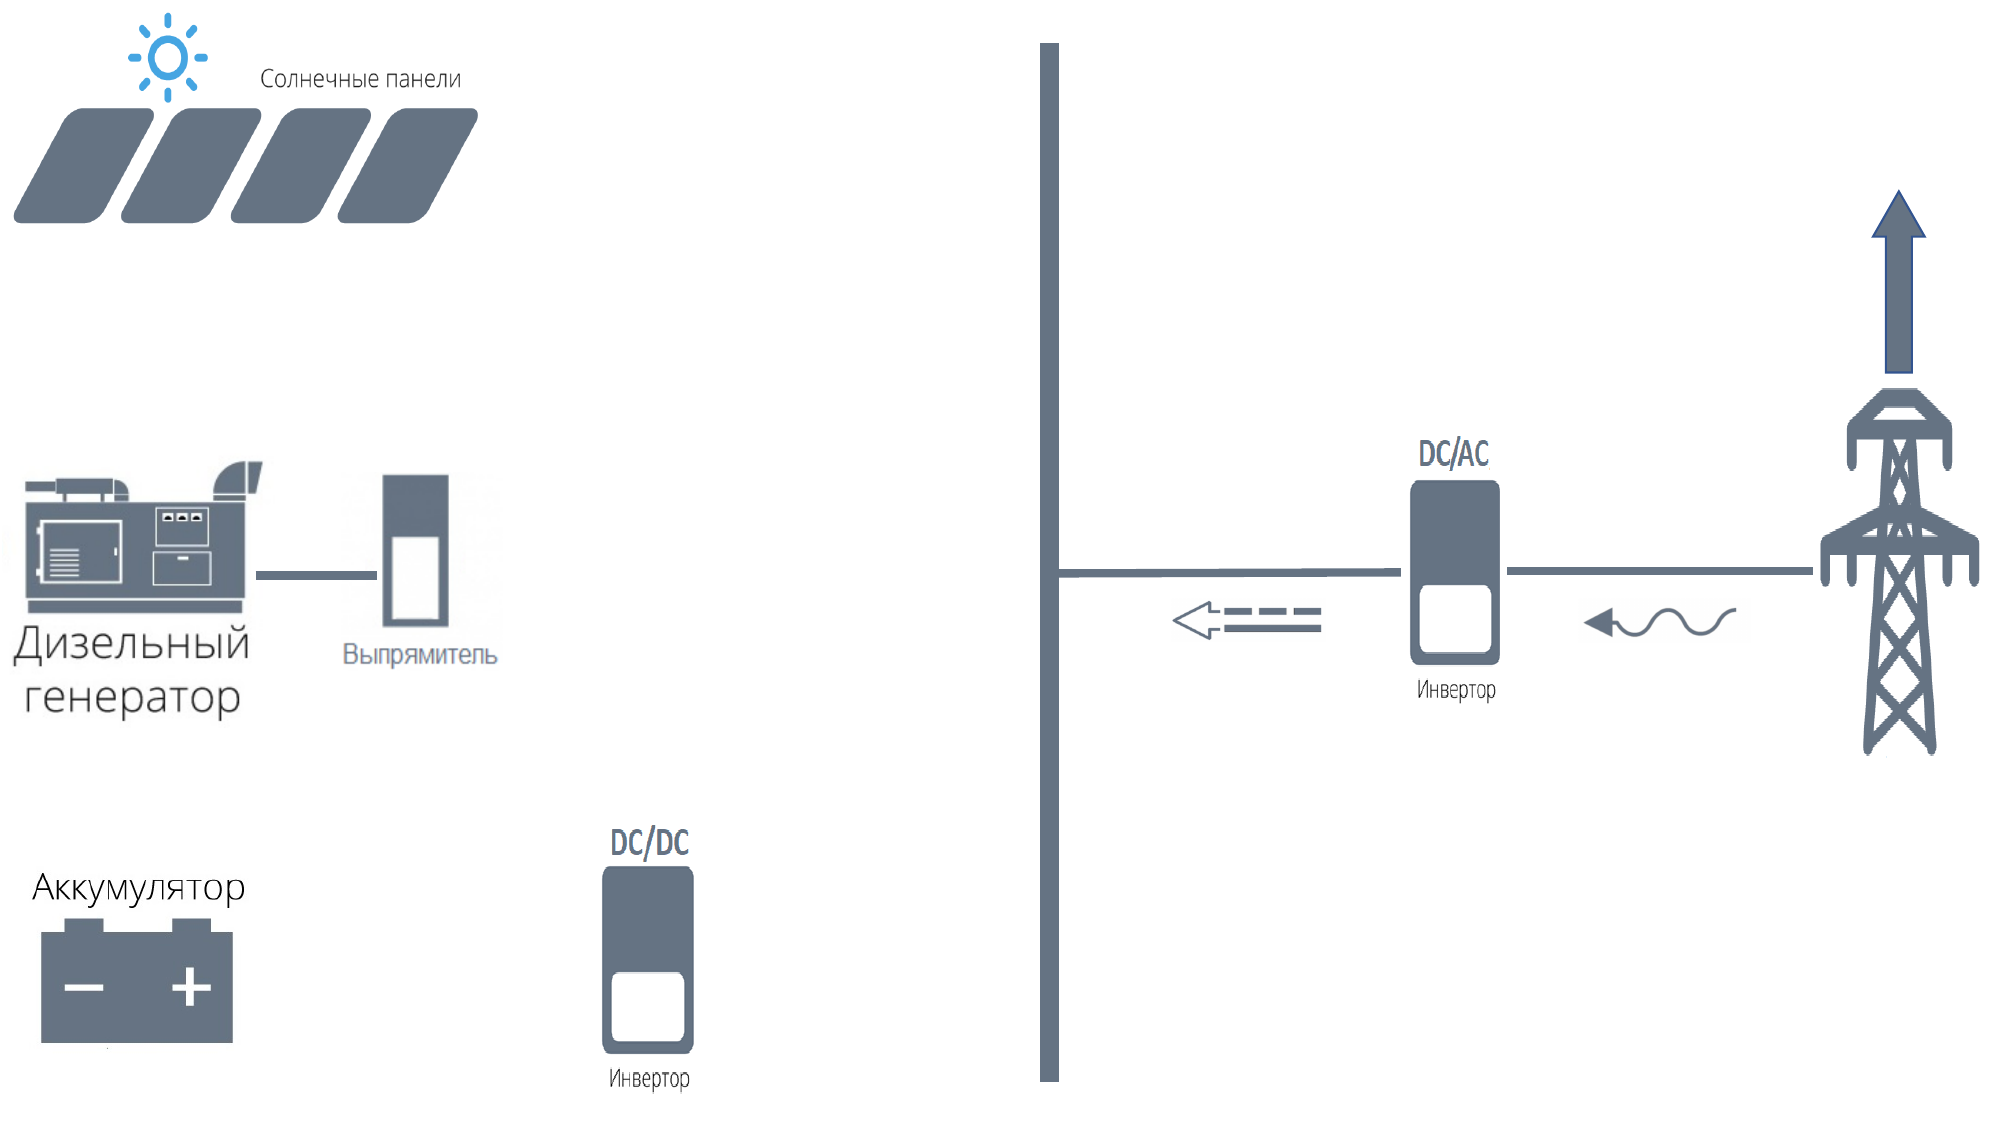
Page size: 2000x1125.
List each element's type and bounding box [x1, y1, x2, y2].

picture [341, 472, 503, 671]
text_box [1872, 191, 1925, 373]
picture [1401, 434, 1507, 710]
picture [596, 823, 698, 1094]
picture [1578, 598, 1751, 643]
picture [2, 453, 275, 728]
picture [0, 861, 272, 1056]
picture [9, 9, 482, 226]
picture [1812, 384, 1986, 758]
picture [1171, 598, 1326, 642]
